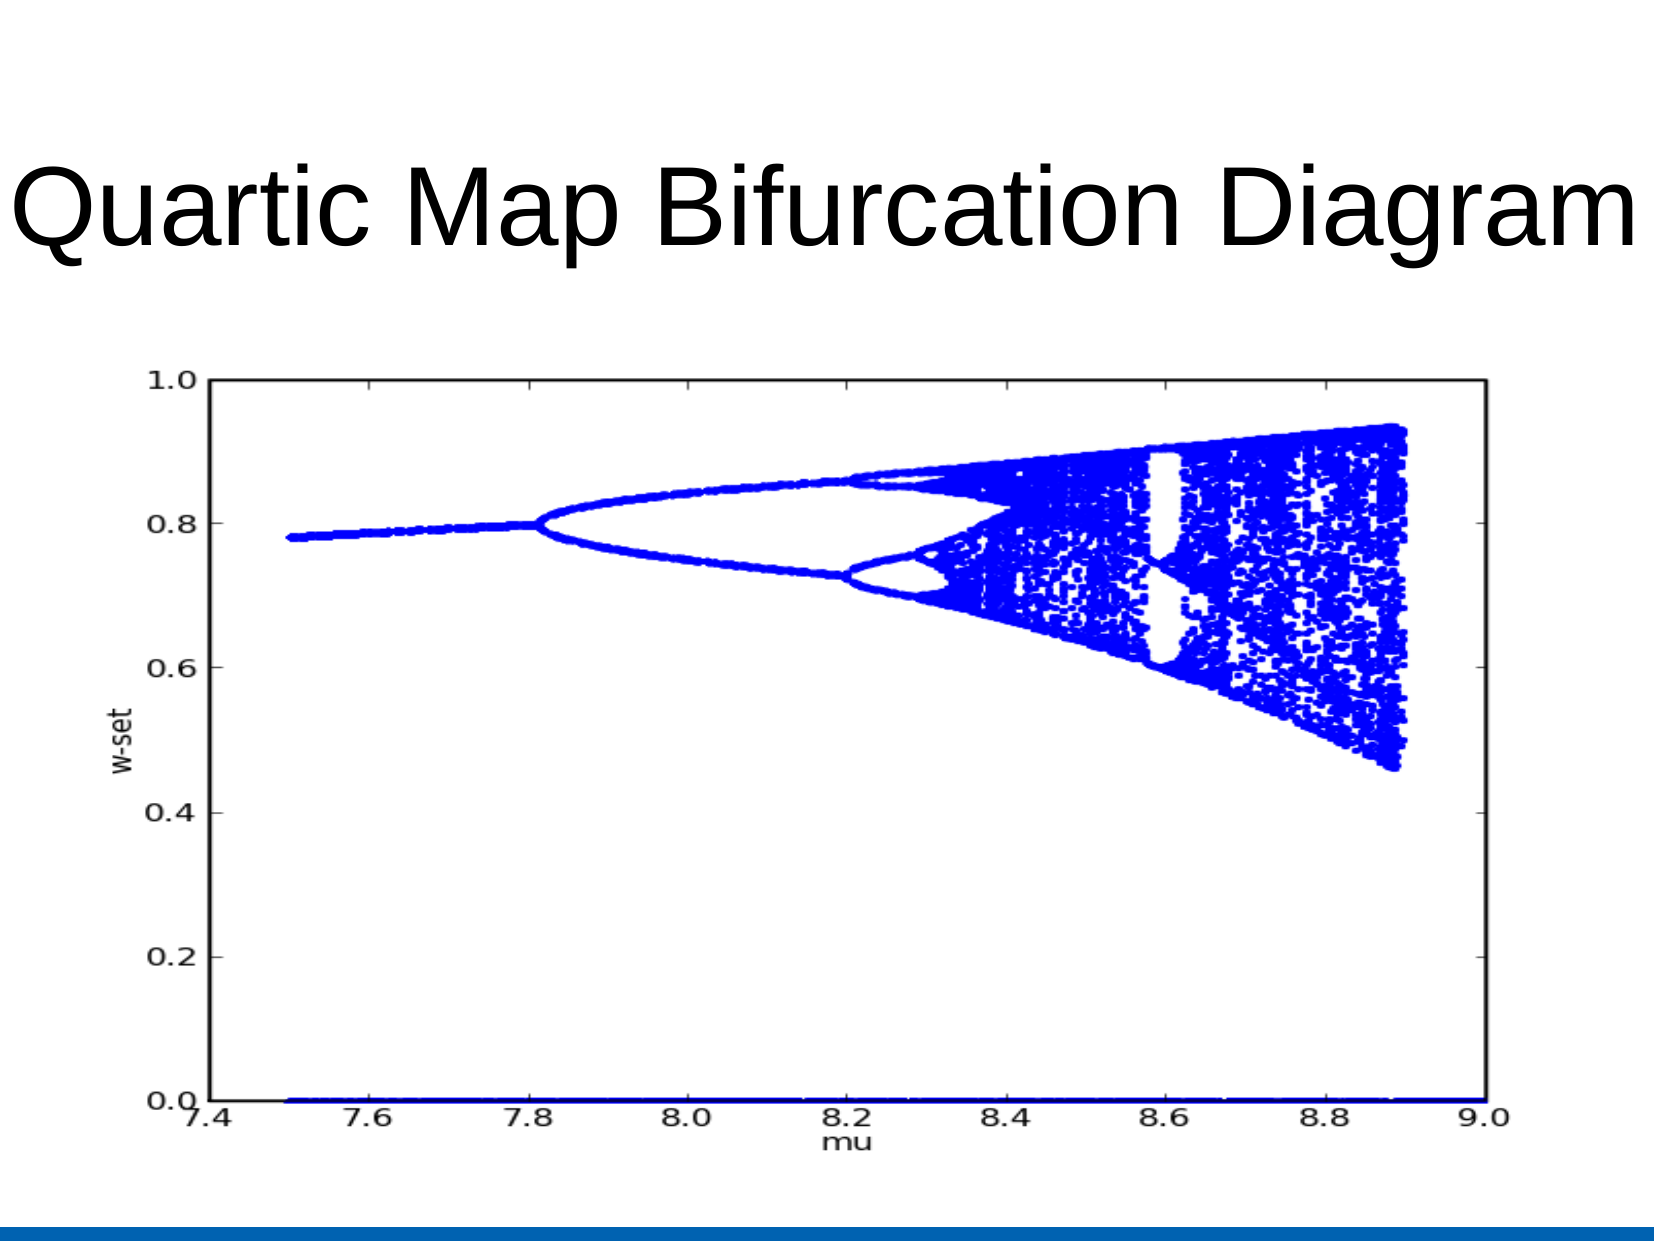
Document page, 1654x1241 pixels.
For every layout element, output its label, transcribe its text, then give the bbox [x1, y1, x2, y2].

picture [4, 290, 1651, 1191]
title Quartic Map Bifurcation Diagram [0, 102, 1651, 311]
